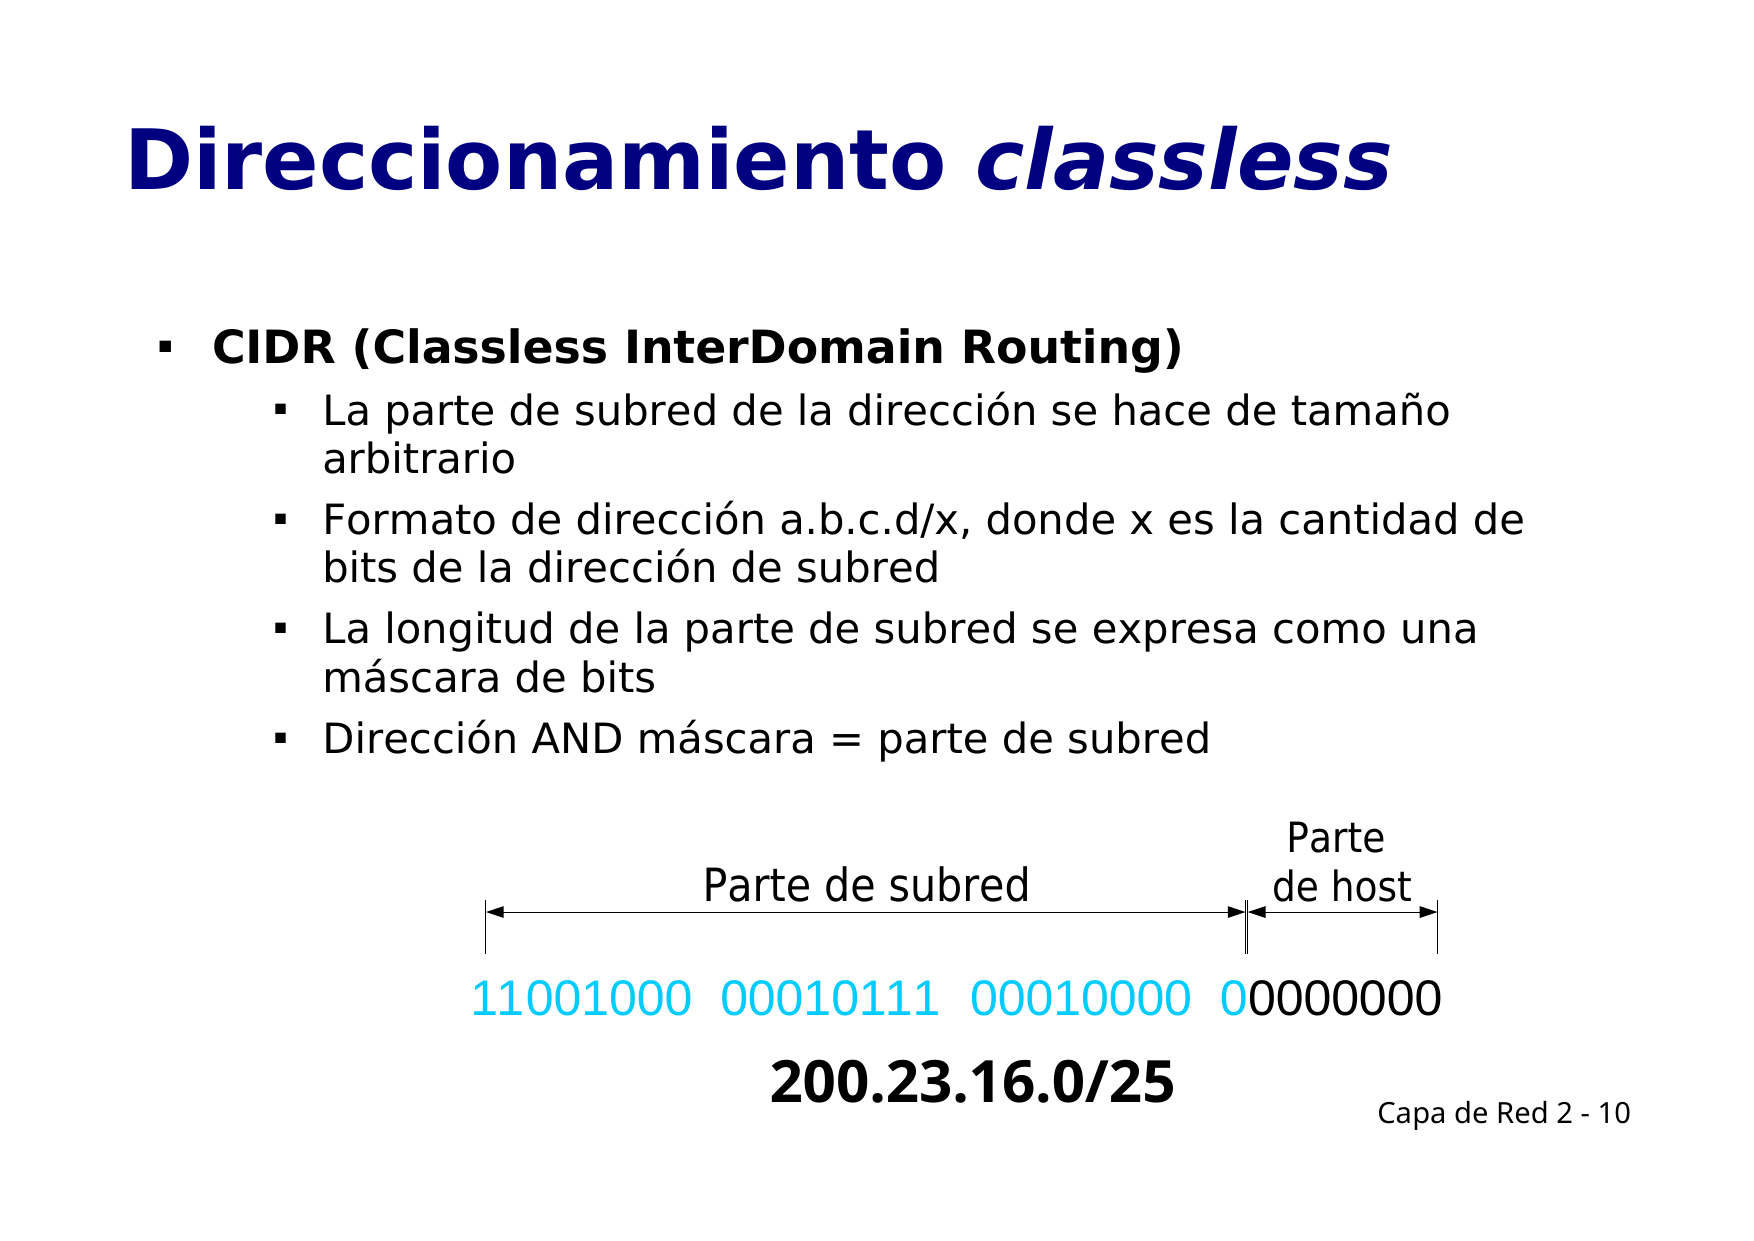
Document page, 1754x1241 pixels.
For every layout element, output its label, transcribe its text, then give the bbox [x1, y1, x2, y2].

title Direccionamiento classless [109, 59, 1696, 262]
list CIDR (Classless InterDomain Routing) La parte de subred de la dirección se hace de tamaño arbitrario Formato de dirección a.b.c.d/x, donde x es la cantidad de bits de la dirección de subred La longitud de la parte de subred se expresa como una máscara de bits Dirección AND máscara = parte de subred [154, 320, 1546, 764]
text_box 200.23.16.0/25 [754, 1032, 1191, 1128]
text_box 11001000 00010111 00010000 00000000 [455, 962, 1458, 1034]
